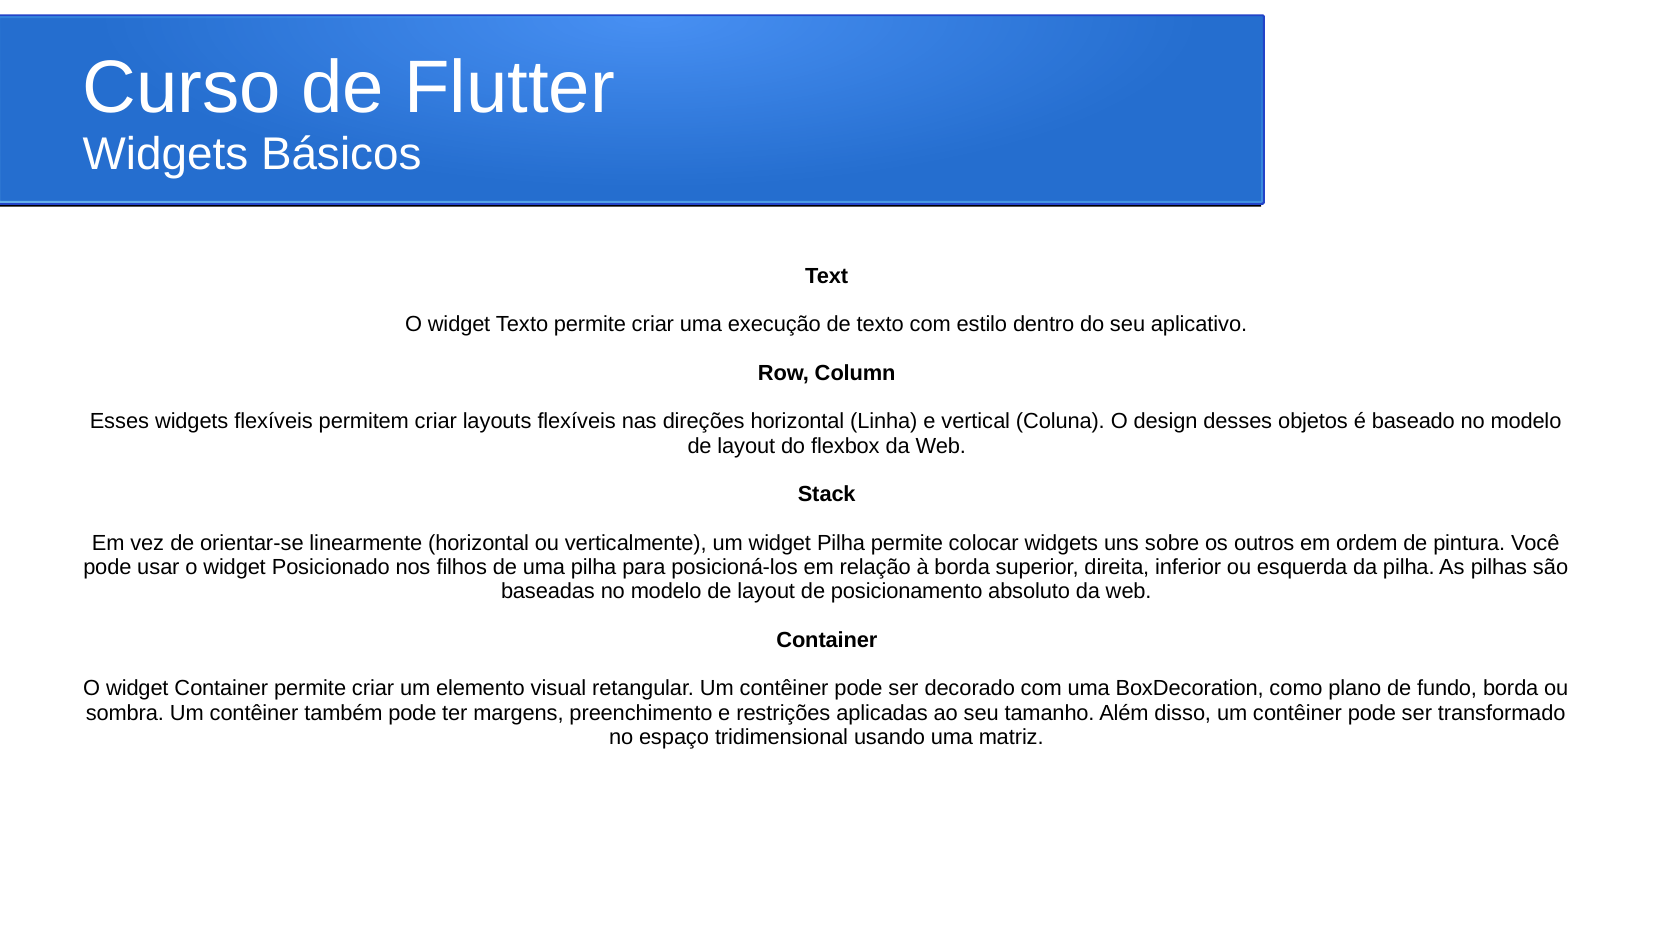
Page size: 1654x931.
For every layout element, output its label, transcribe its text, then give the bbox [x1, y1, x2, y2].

subtitle Text O widget Texto permite criar uma execução de texto com estilo dentro do seu aplicativo. Row, Column Esses widgets flexíveis permitem criar layouts flexíveis nas direções horizontal (Linha) e vertical (Coluna). O design desses objetos é baseado no modelo de layout do flexbox da Web. Stack Em vez de orientar-se linearmente (horizontal ou verticalmente), um widget Pilha permite colocar widgets uns sobre os outros em ordem de pintura. Você pode usar o widget Posicionado nos filhos de uma pilha para posicioná-los em relação à borda superior, direita, inferior ou esquerda da pilha. As pilhas são baseadas no modelo de layout de posicionamento absoluto da web. Container O widget Container permite criar um elemento visual retangular. Um contêiner pode ser decorado com uma BoxDecoration, como plano de fundo, borda ou sombra. Um contêiner também pode ter margens, preenchimento e restrições aplicadas ao seu tamanho. Além disso, um contêiner pode ser transformado no espaço tridimensional usando uma matriz. [82, 214, 1571, 774]
title Curso de Flutter Widgets Básicos [82, 35, 1235, 189]
